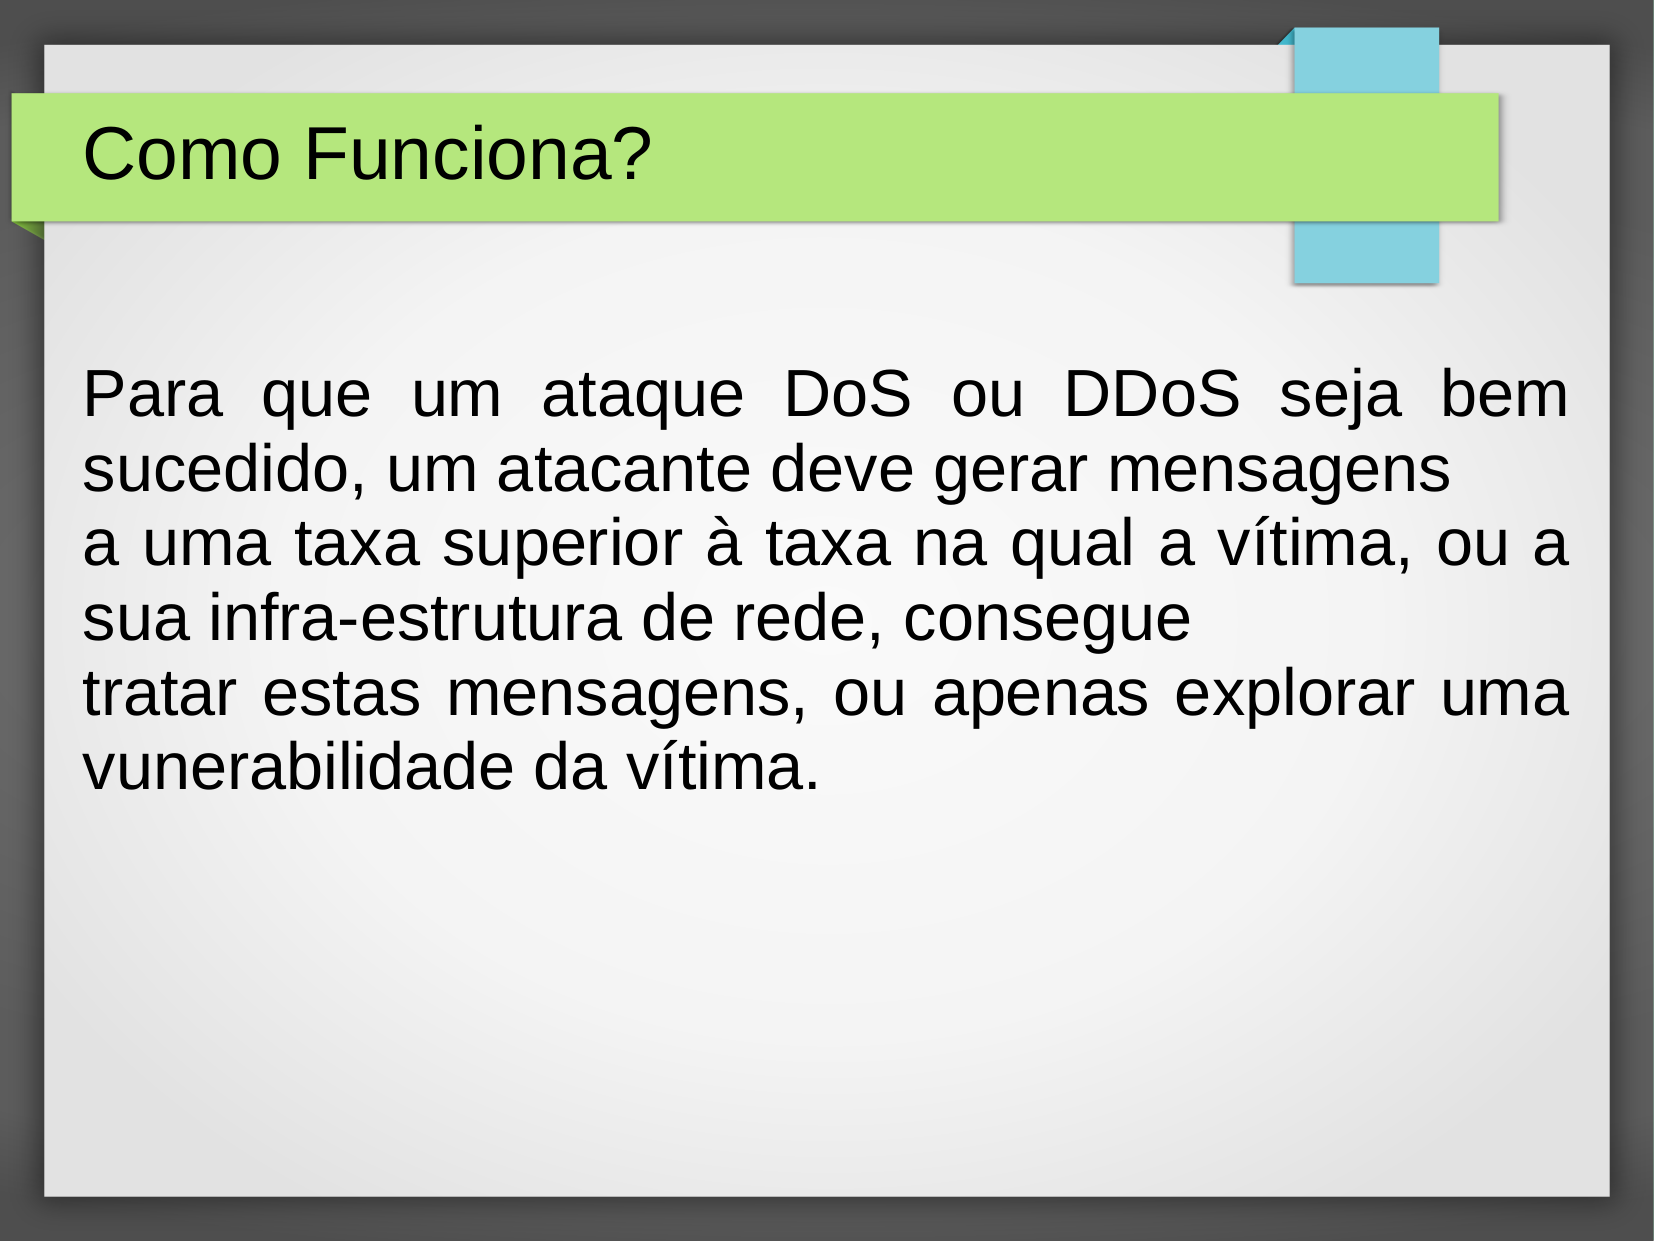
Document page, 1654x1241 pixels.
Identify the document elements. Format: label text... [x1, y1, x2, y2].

subtitle Para que um ataque DoS ou DDoS seja bem sucedido, um atacante deve gerar mensagens a uma taxa superior à taxa na qual a vítima, ou a sua infra-estrutura de rede, consegue tratar estas mensagens, ou apenas explorar uma vunerabilidade da vítima. [82, 283, 1571, 1027]
picture [0, 0, 1654, 1241]
title Como Funciona? [82, 94, 1264, 213]
